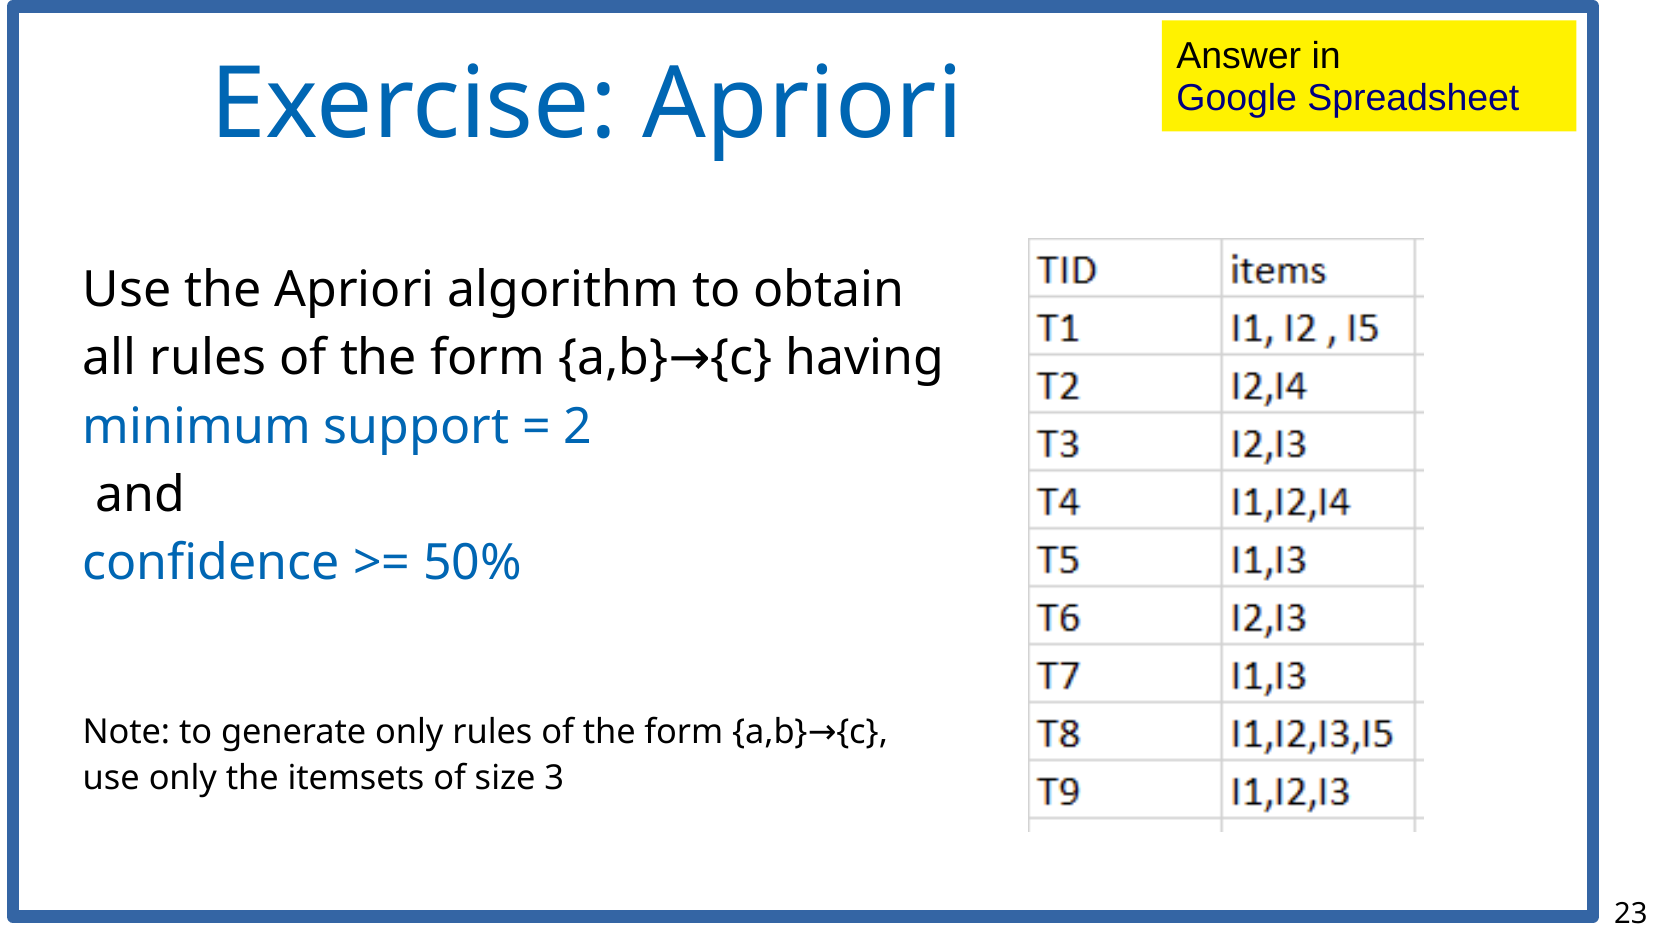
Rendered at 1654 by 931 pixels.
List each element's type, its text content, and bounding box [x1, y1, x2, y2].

text_box Answer in Google Spreadsheet [1161, 20, 1577, 132]
title Exercise: Apriori [29, 25, 1145, 172]
picture [1028, 238, 1424, 832]
list Use the Apriori algorithm to obtain all rules of the form {a,b}→{c} having minimum support = 2 and confidence >= 50% Note: to generate only rules of the form {a,b}→{c}, use only the itemsets of size 3 [82, 253, 946, 853]
